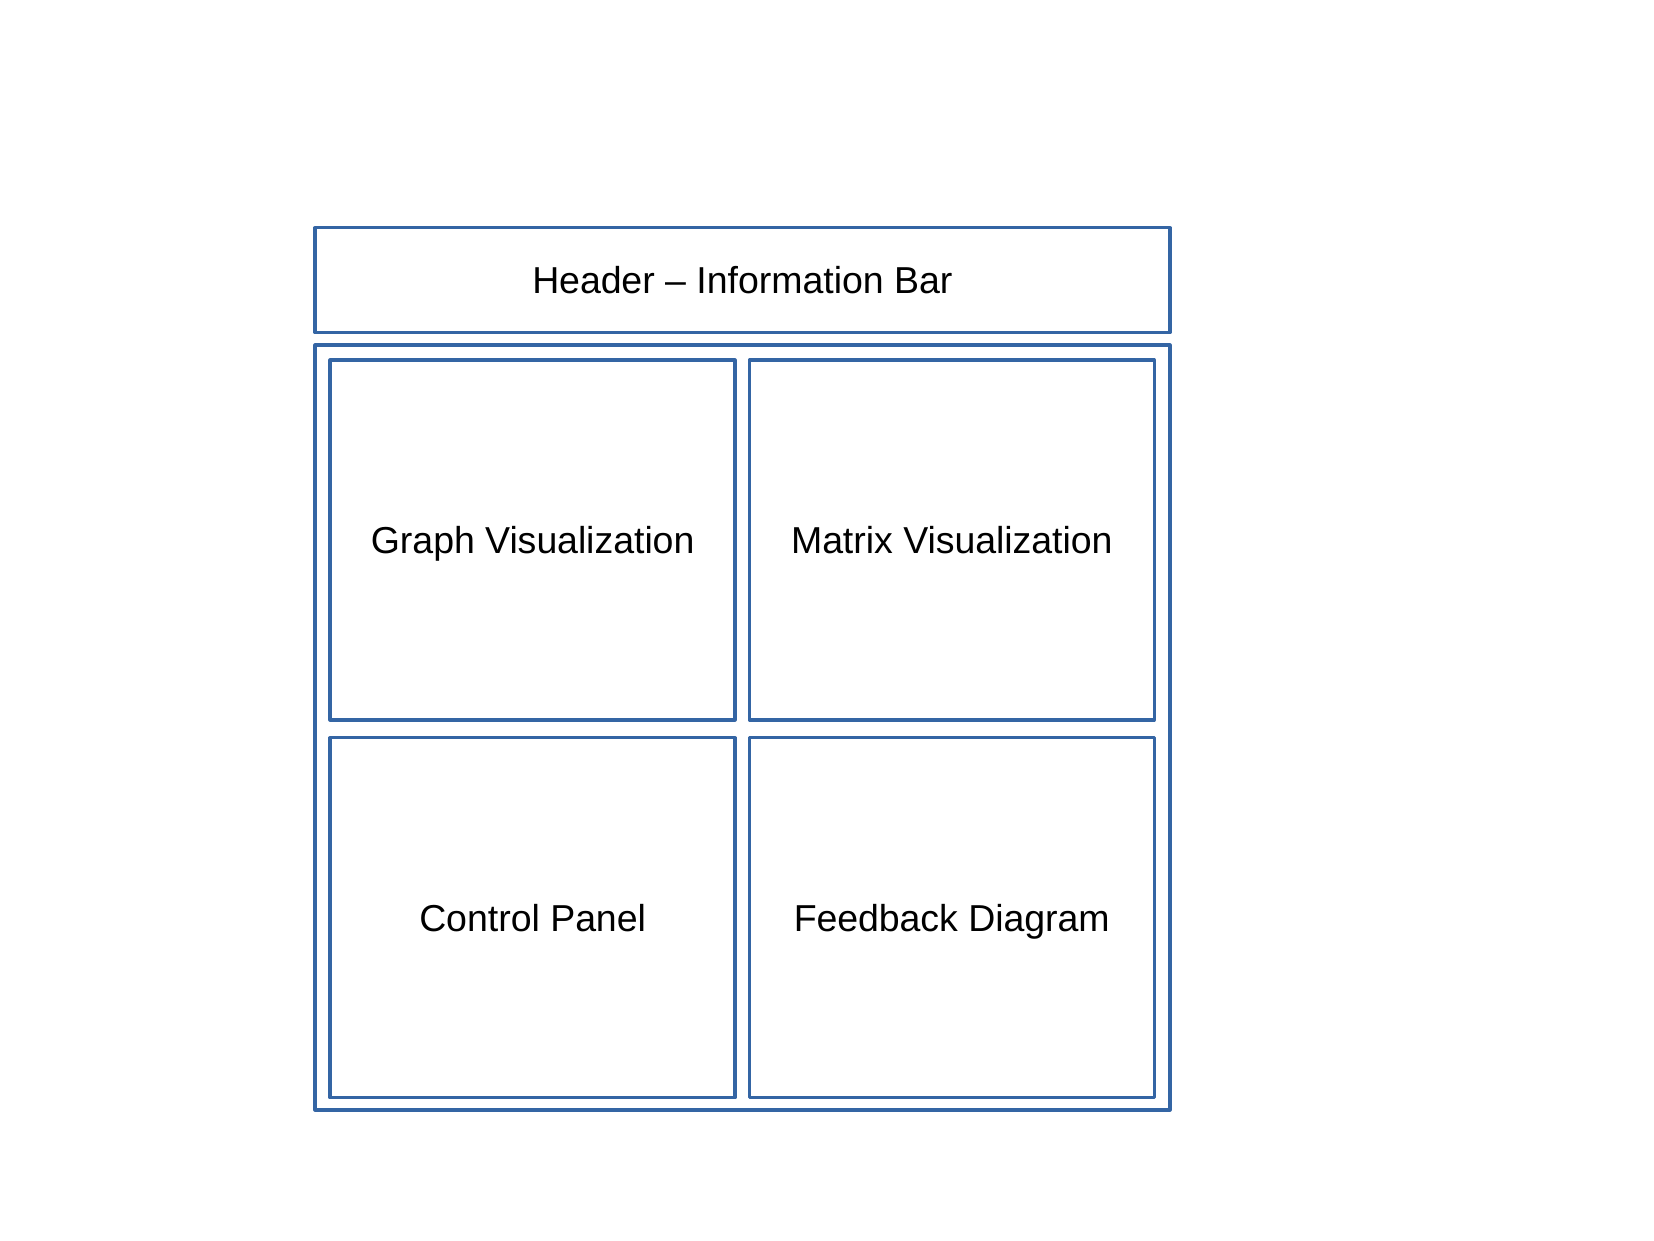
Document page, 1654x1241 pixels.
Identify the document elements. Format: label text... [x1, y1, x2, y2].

text_box Header – Information Bar [315, 227, 1171, 333]
text_box Matrix Visualization [749, 360, 1155, 721]
text_box Graph Visualization [330, 360, 736, 721]
text_box Feedback Diagram [749, 737, 1155, 1098]
text_box Control Panel [330, 737, 736, 1098]
